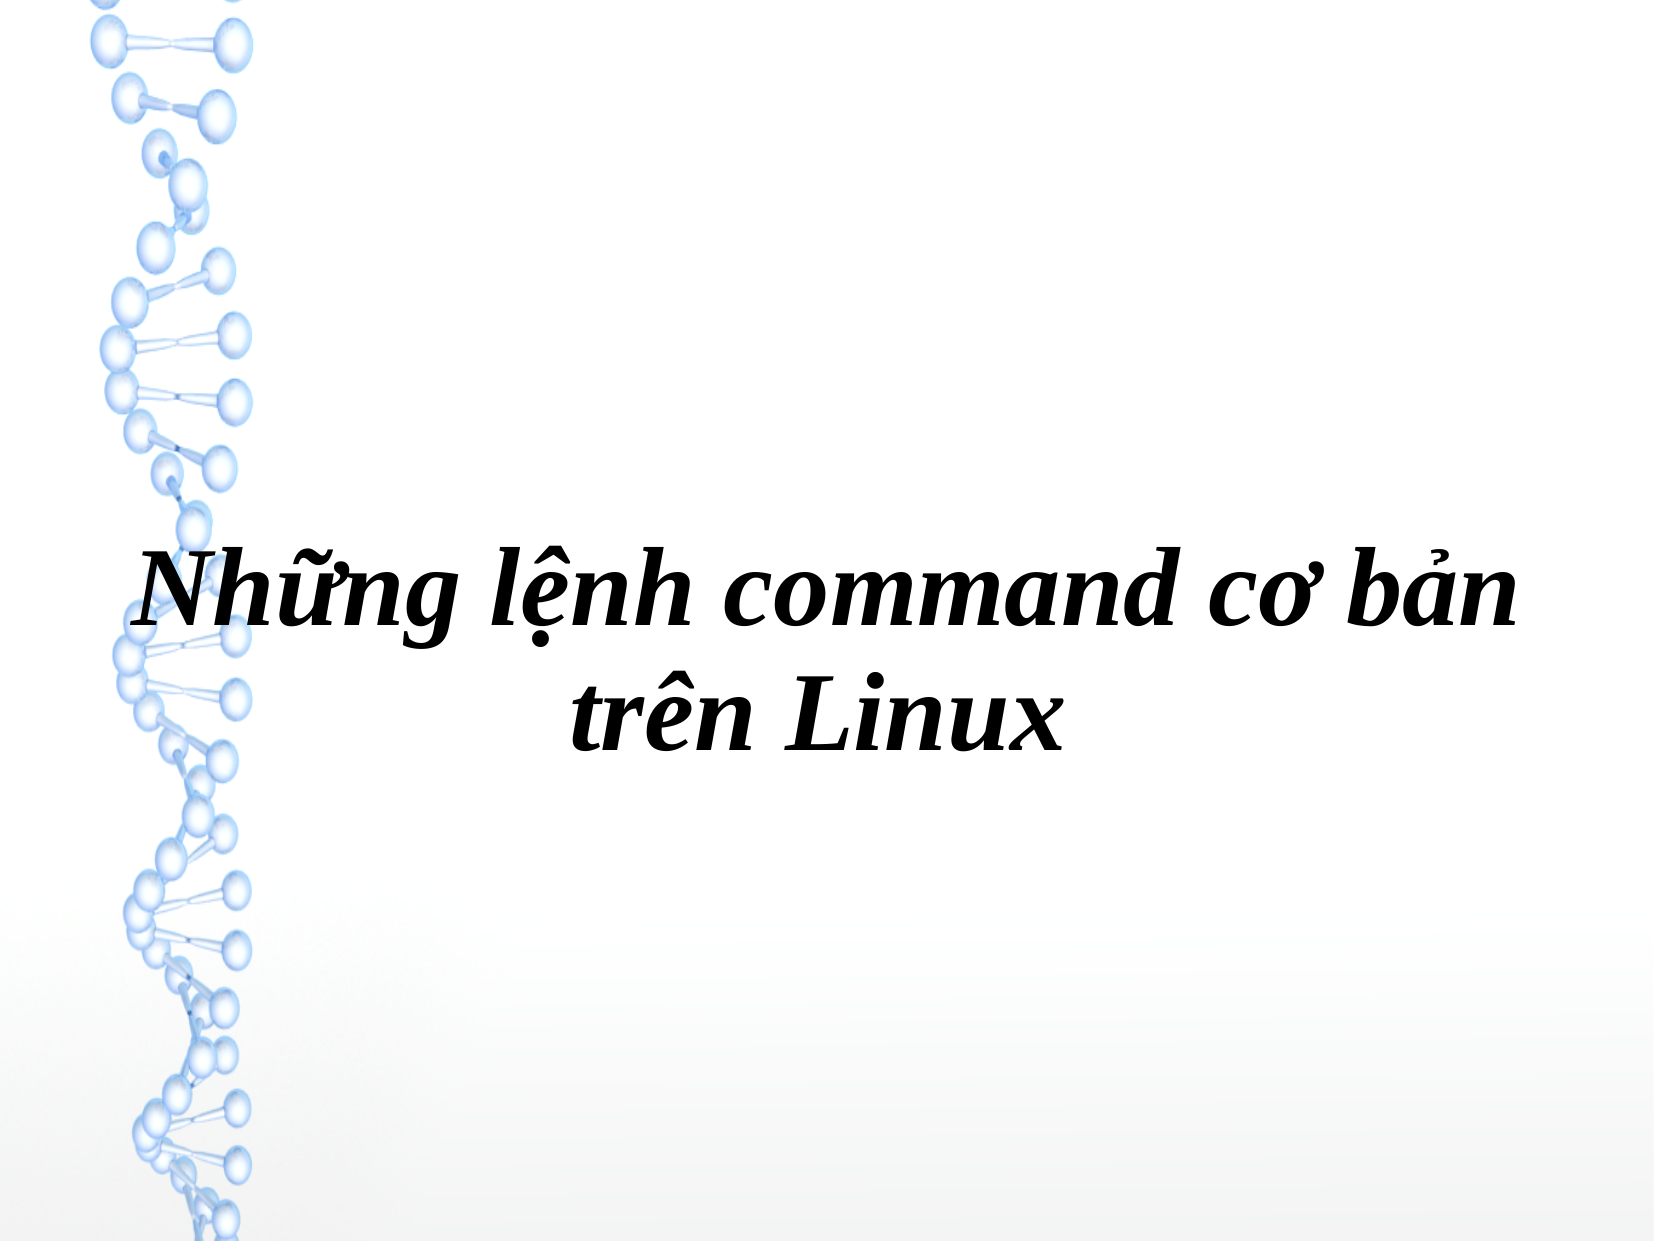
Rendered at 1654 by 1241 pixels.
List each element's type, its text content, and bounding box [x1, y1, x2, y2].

subtitle Những lệnh command cơ bản trên Linux [82, 290, 1571, 1010]
picture [0, 0, 1654, 1241]
